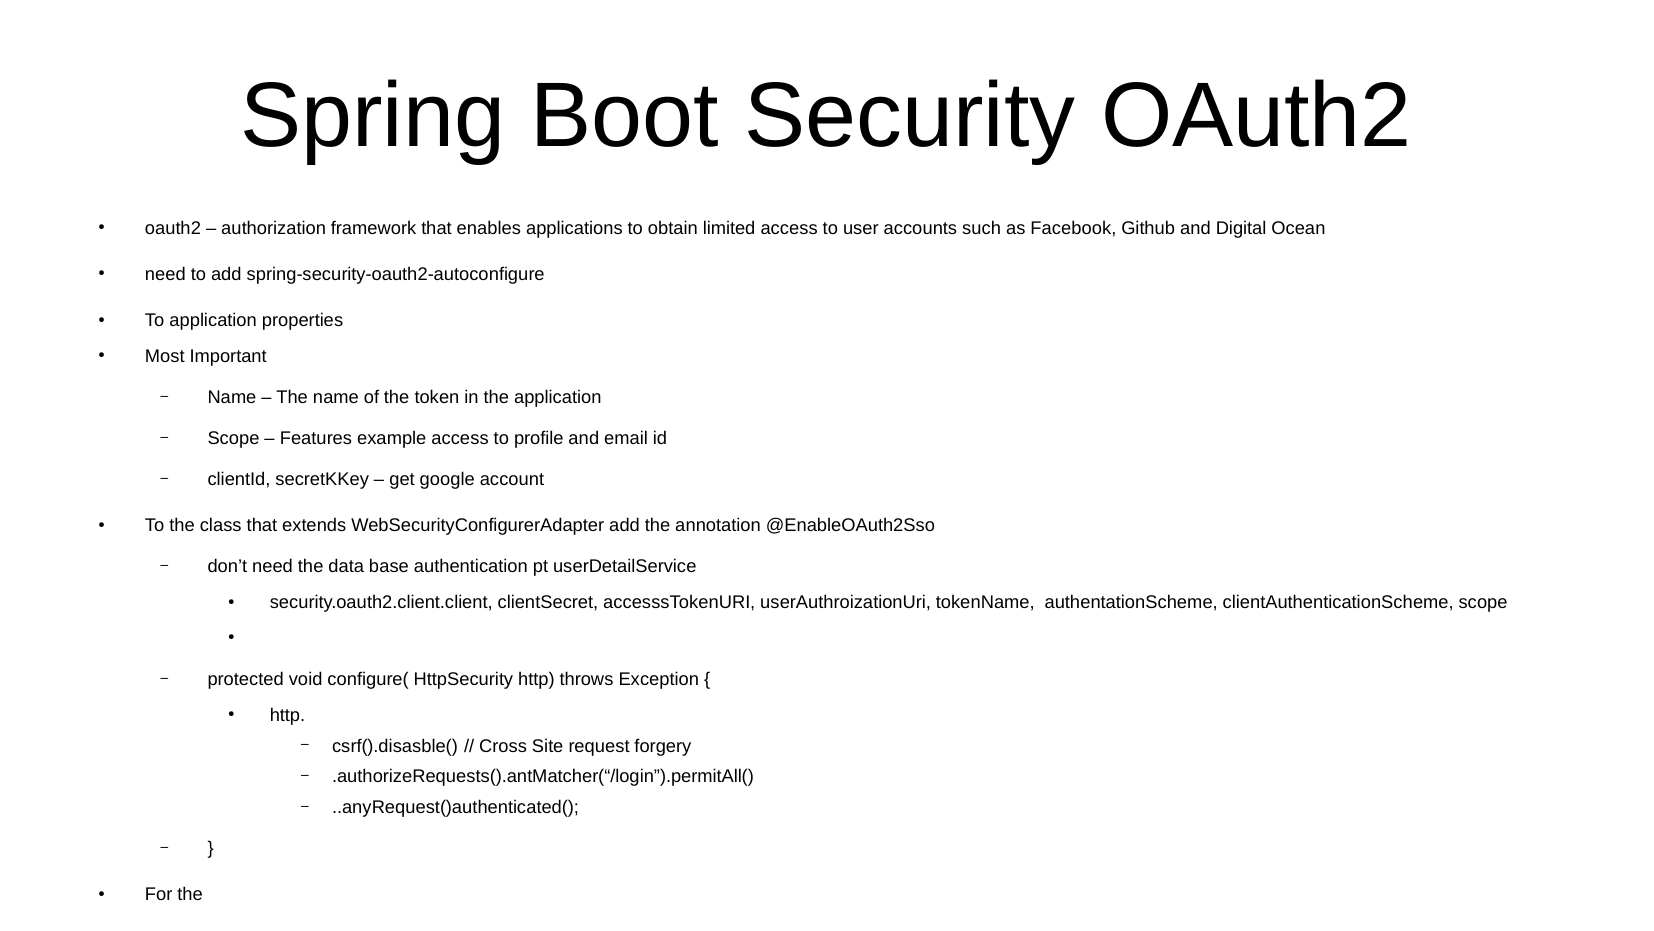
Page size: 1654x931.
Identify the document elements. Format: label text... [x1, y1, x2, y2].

title Spring Boot Security OAuth2 [82, 37, 1571, 193]
list oauth2 – authorization framework that enables applications to obtain limited access to user accounts such as Facebook, Github and Digital Ocean need to add spring-security-oauth2-autoconfigure To application properties Most Important Name – The name of the token in the application Scope – Features example access to profile and email id clientId, secretKKey – get google account To the class that extends WebSecurityConfigurerAdapter add the annotation @EnableOAuth2Sso don’t need the data base authentication pt userDetailService security.oauth2.client.client, clientSecret, accesssTokenURI, userAuthroizationUri, tokenName, authentationScheme, clientAuthenticationScheme, scope protected void configure( HttpSecurity http) throws Exception { http. csrf().disasble() // Cross Site request forgery .authorizeRequests().antMatcher(“/login”).permitAll() ..anyRequest()authenticated(); } For the [82, 217, 1636, 916]
